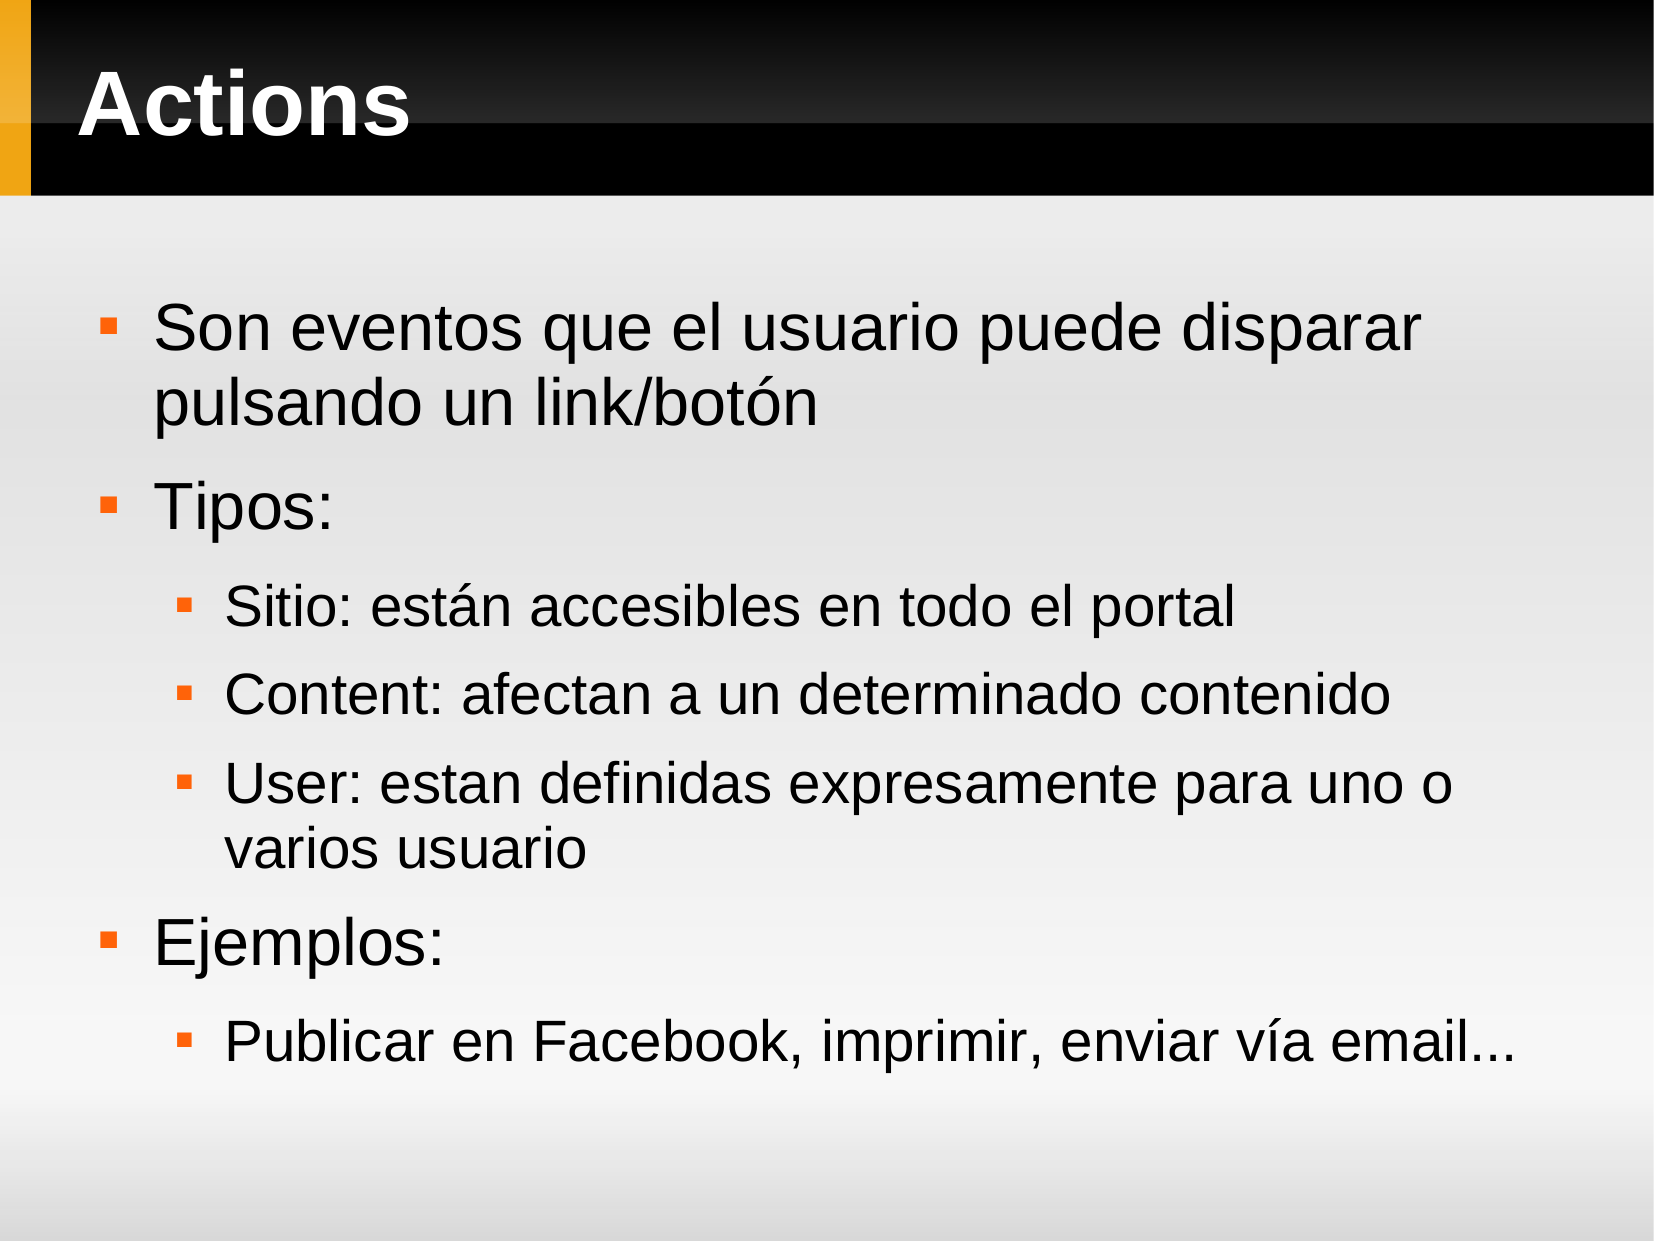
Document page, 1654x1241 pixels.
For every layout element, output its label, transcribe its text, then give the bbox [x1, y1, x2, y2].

list Son eventos que el usuario puede disparar pulsando un link/botón Tipos: Sitio: están accesibles en todo el portal Content: afectan a un determinado contenido User: estan definidas expresamente para uno o varios usuario Ejemplos: Publicar en Facebook, imprimir, enviar vía email... [82, 290, 1571, 1109]
title Actions [76, 0, 1565, 208]
picture [0, 0, 1654, 1241]
